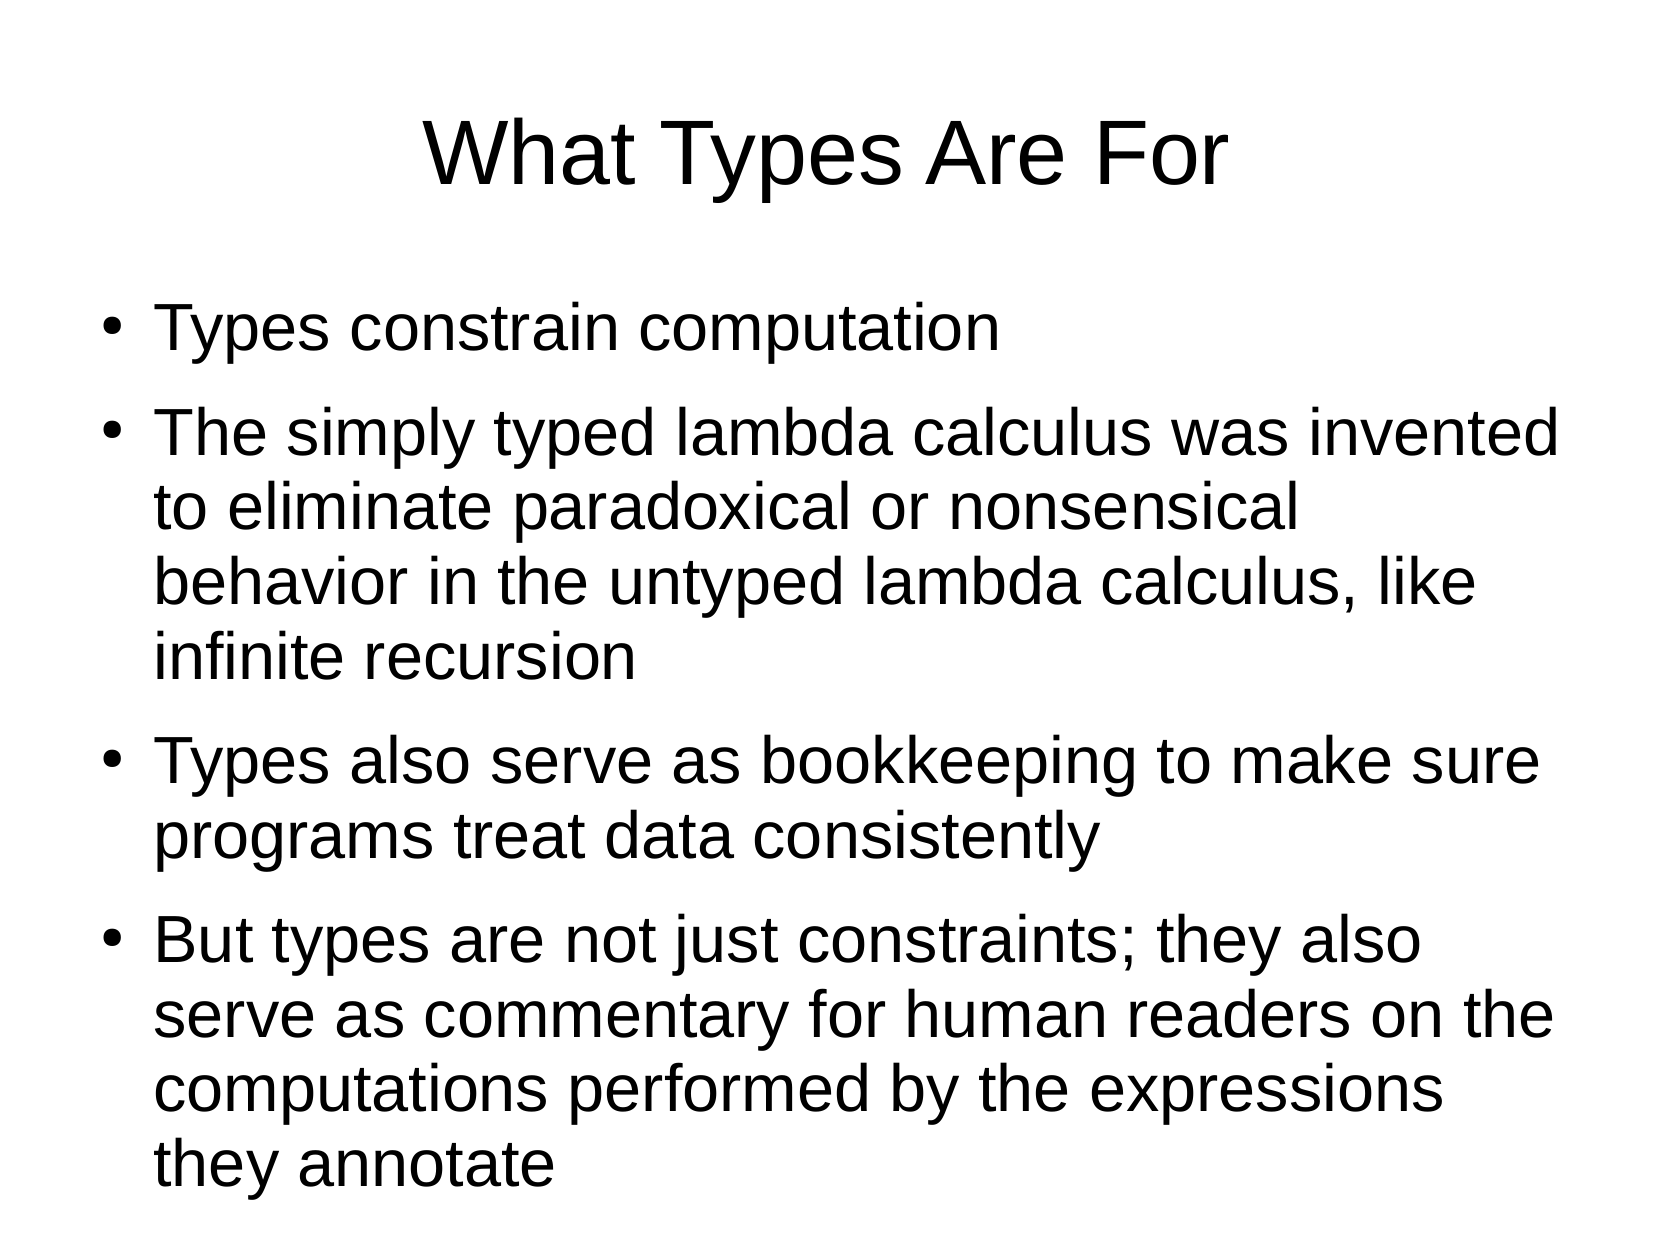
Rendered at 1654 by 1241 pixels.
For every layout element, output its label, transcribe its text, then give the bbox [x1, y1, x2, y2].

list Types constrain computation The simply typed lambda calculus was invented to eliminate paradoxical or nonsensical behavior in the untyped lambda calculus, like infinite recursion Types also serve as bookkeeping to make sure programs treat data consistently But types are not just constraints; they also serve as commentary for human readers on the computations performed by the expressions they annotate [82, 290, 1571, 1202]
title What Types Are For [82, 49, 1571, 257]
